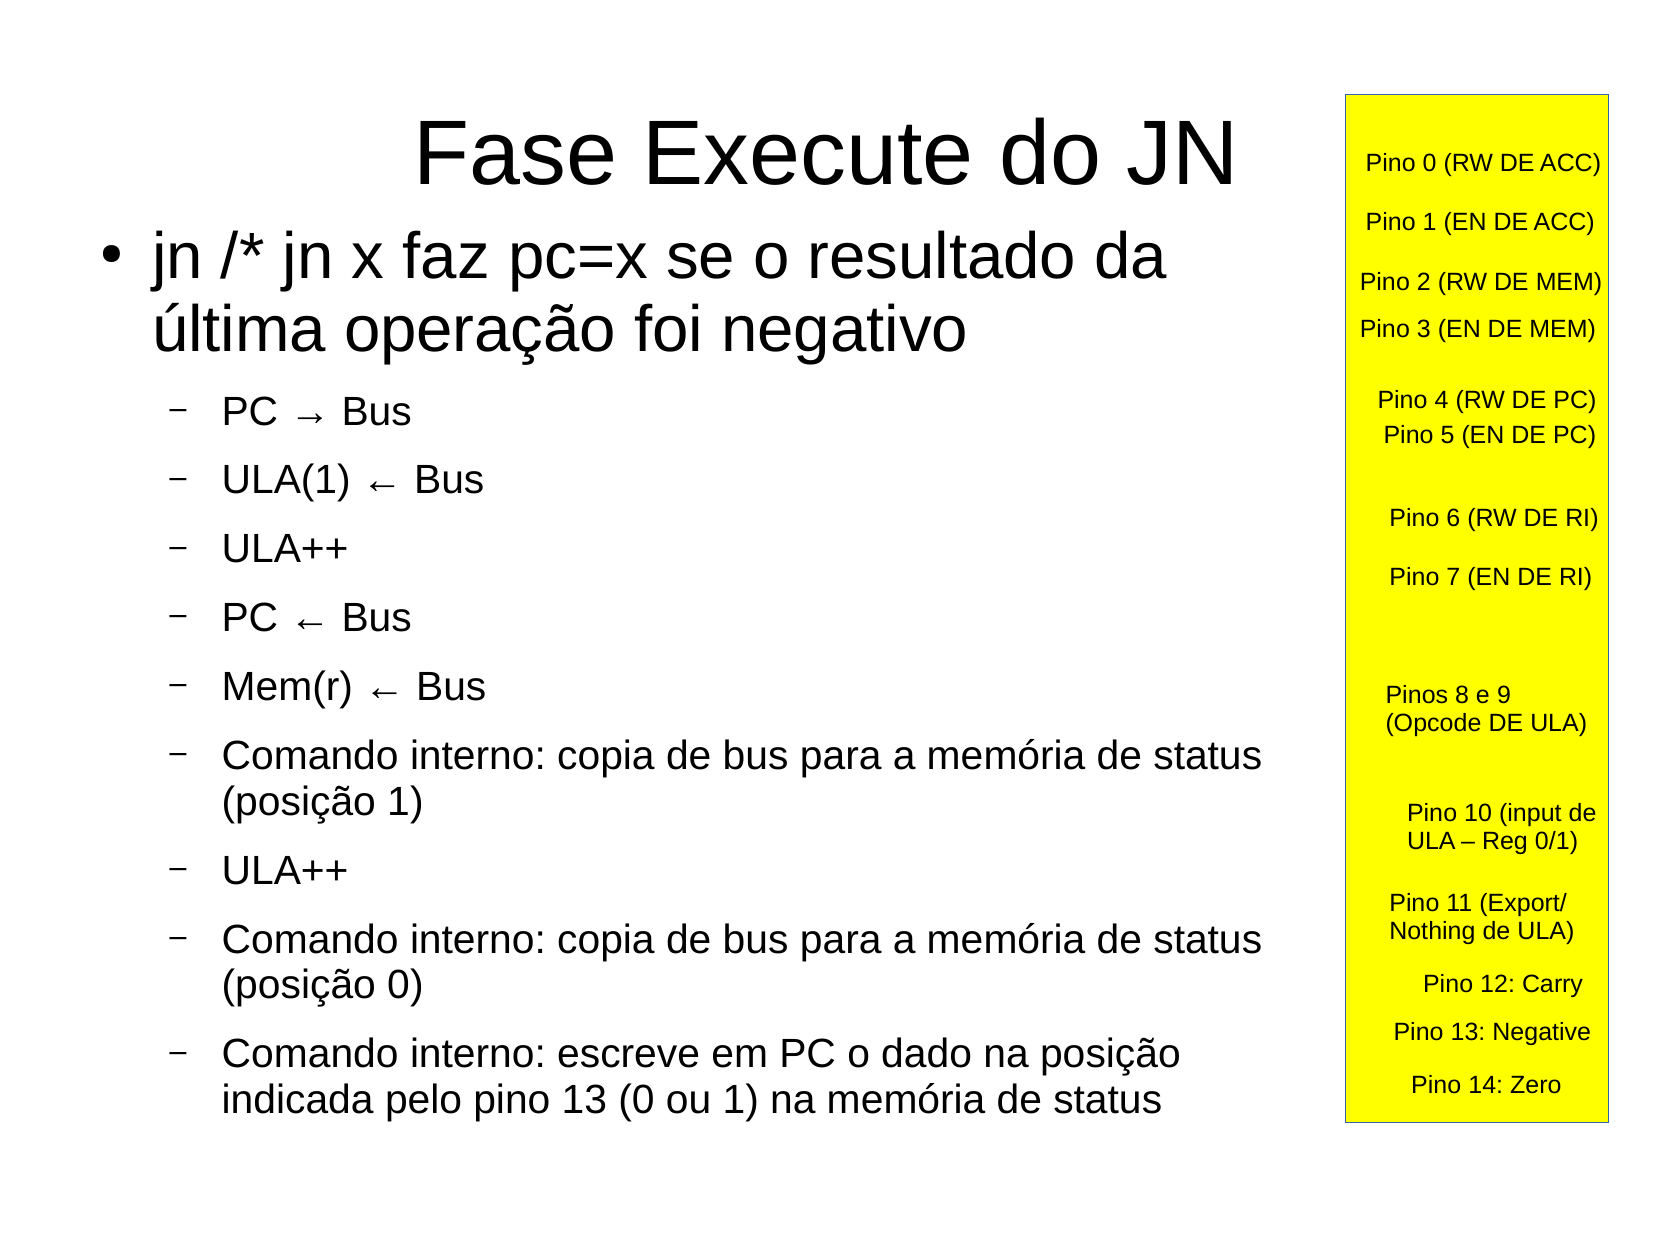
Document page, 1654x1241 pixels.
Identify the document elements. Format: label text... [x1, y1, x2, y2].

text_box [1345, 94, 1609, 259]
text_box Pino 7 (EN DE RI) [1374, 555, 1608, 598]
text_box Pinos 8 e 9 (Opcode DE ULA) [1370, 673, 1603, 745]
text_box Pino 13: Negative [1378, 1009, 1607, 1058]
text_box Pino 10 (input de ULA – Reg 0/1) [1392, 791, 1624, 863]
text_box Pino 4 (RW DE PC) [1362, 378, 1613, 421]
text_box Pino 2 (RW DE MEM) [1345, 259, 1619, 303]
text_box [1345, 303, 1609, 307]
text_box [1345, 350, 1609, 1123]
text_box Pino 1 (EN DE ACC) [1350, 200, 1611, 244]
text_box Pino 12: Carry [1408, 962, 1599, 1009]
text_box Pino 0 (RW DE ACC) [1350, 141, 1618, 185]
text_box Pino 11 (Export/ Nothing de ULA) [1374, 880, 1607, 952]
text_box Pino 6 (RW DE RI) [1374, 496, 1616, 539]
list jn /* jn x faz pc=x se o resultado da última operação foi negativo PC → Bus ULA(1) ← Bus ULA++ PC ← Bus Mem(r) ← Bus Comando interno: copia de bus para a memória de status (posição 1) ULA++ Comando interno: copia de bus para a memória de status (posição 0) Comando interno: escreve em PC o dado na posição indicada pelo pino 13 (0 ou 1) na memória de status [82, 219, 1264, 1129]
title Fase Execute do JN [82, 49, 1571, 257]
text_box Pino 5 (EN DE PC) [1368, 413, 1612, 457]
text_box Pino 14: Zero [1396, 1062, 1577, 1111]
text_box Pino 3 (EN DE MEM) [1345, 307, 1612, 350]
